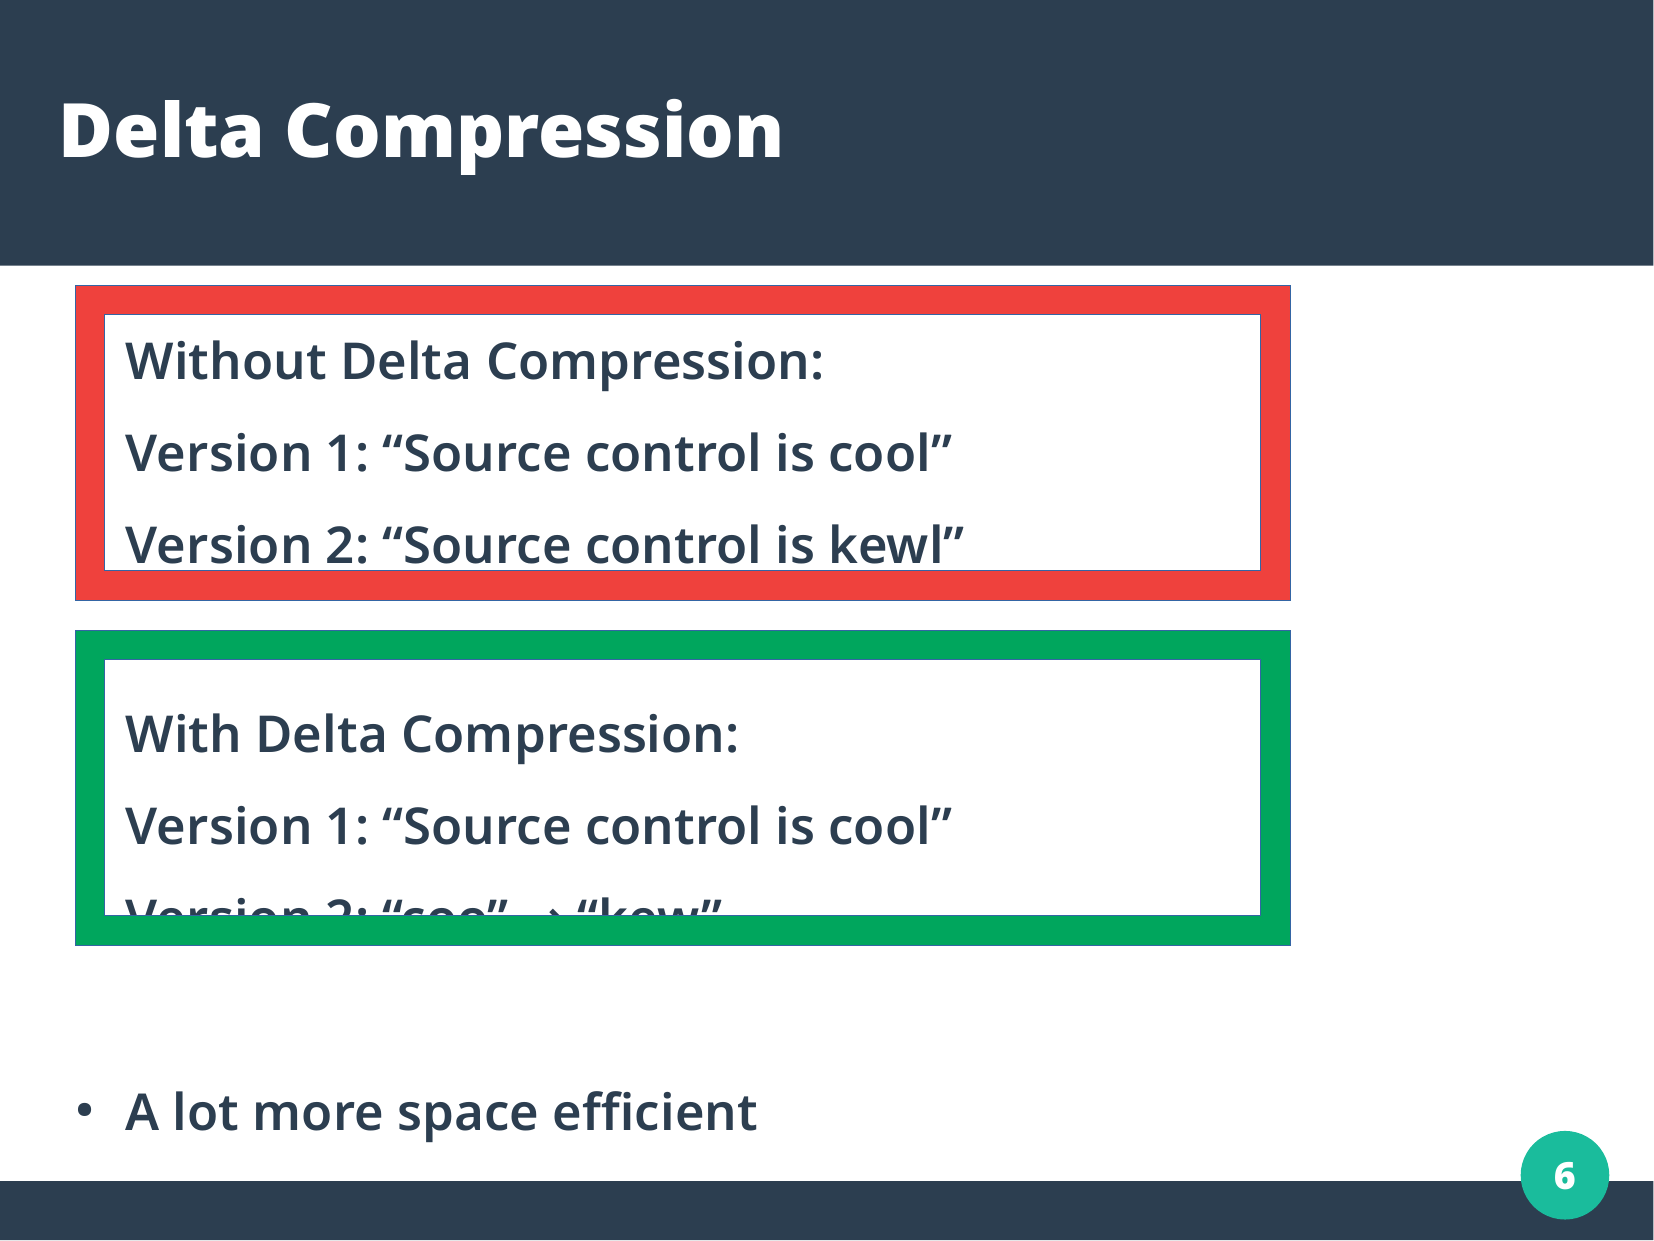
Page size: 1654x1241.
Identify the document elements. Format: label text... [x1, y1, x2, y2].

text_box [75, 630, 1291, 946]
list Without Delta Compression: Version 1: “Source control is cool” Version 2: “Source control is kewl” With Delta Compression: Version 1: “Source control is cool” Version 2: “coo” → “kew” A lot more space efficient [105, 324, 1260, 570]
text_box [75, 285, 1291, 601]
list Without Delta Compression: Version 1: “Source control is cool” Version 2: “Source control is kewl” With Delta Compression: Version 1: “Source control is cool” Version 2: “coo” → “kew” A lot more space efficient [59, 324, 1595, 1152]
title Delta Compression [59, 49, 1595, 207]
